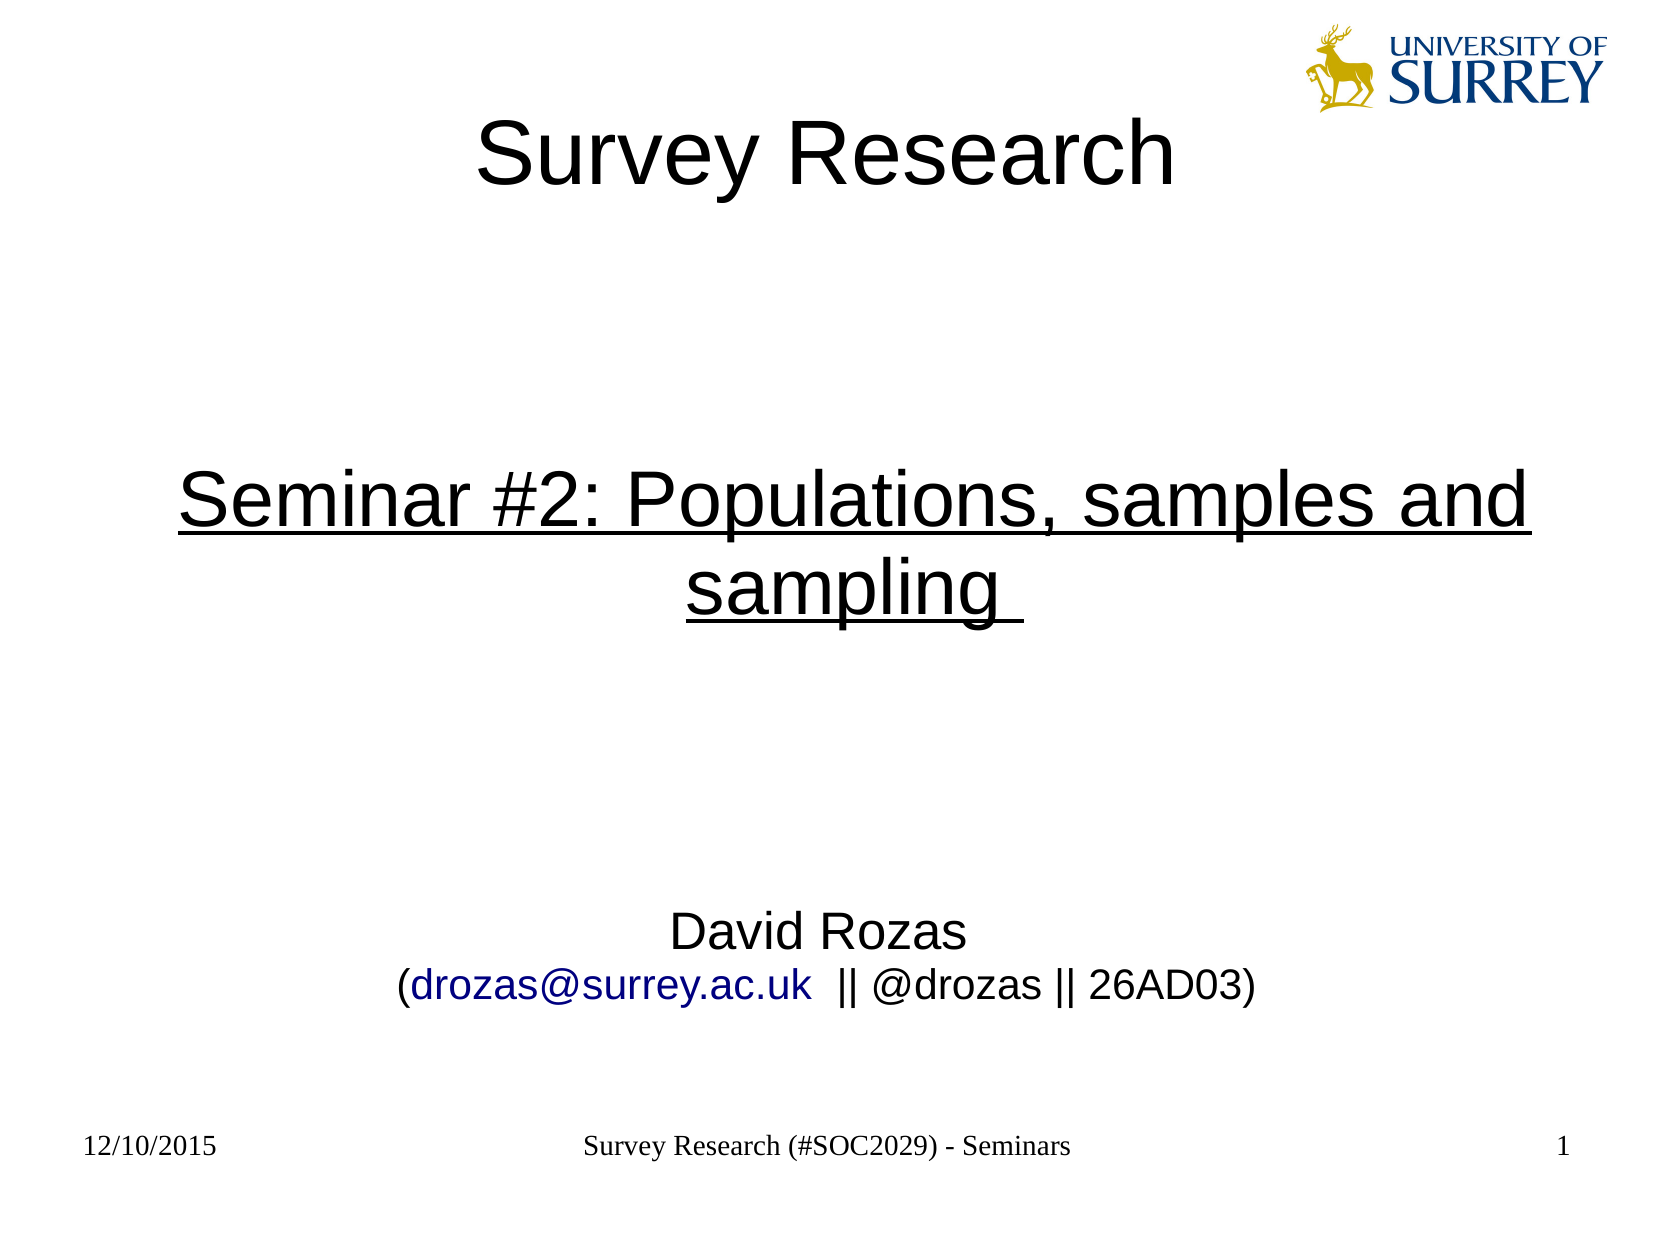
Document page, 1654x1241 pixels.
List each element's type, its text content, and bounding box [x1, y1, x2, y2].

title Survey Research [82, 49, 1571, 257]
picture [1306, 23, 1607, 113]
list Seminar #2: Populations, samples and sampling David Rozas (drozas@surrey.ac.uk || @drozas || 26AD03) [82, 290, 1571, 1010]
